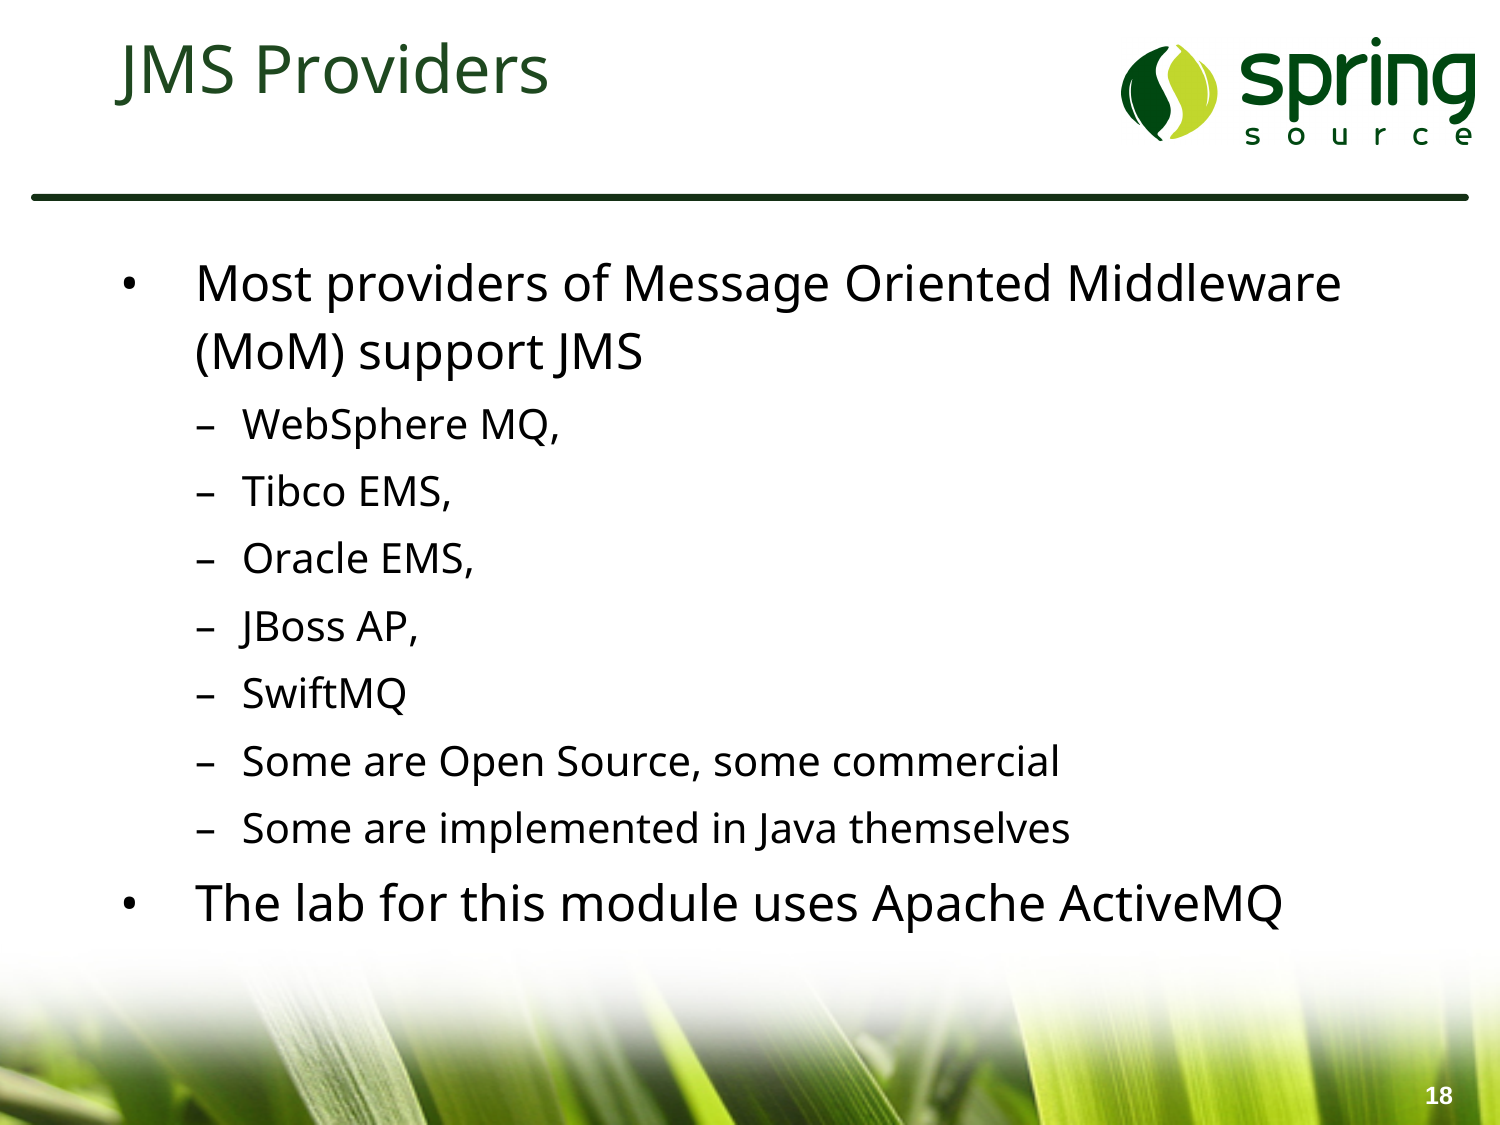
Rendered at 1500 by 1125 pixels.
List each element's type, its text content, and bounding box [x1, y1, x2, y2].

list Most providers of Message Oriented Middleware (MoM) support JMS WebSphere MQ, Tibco EMS, Oracle EMS, JBoss AP, SwiftMQ Some are Open Source, some commercial Some are implemented in Java themselves The lab for this module uses Apache ActiveMQ [105, 239, 1396, 903]
picture [0, 944, 1500, 1125]
title JMS Providers [105, 15, 1138, 178]
picture [1138, 37, 1475, 145]
